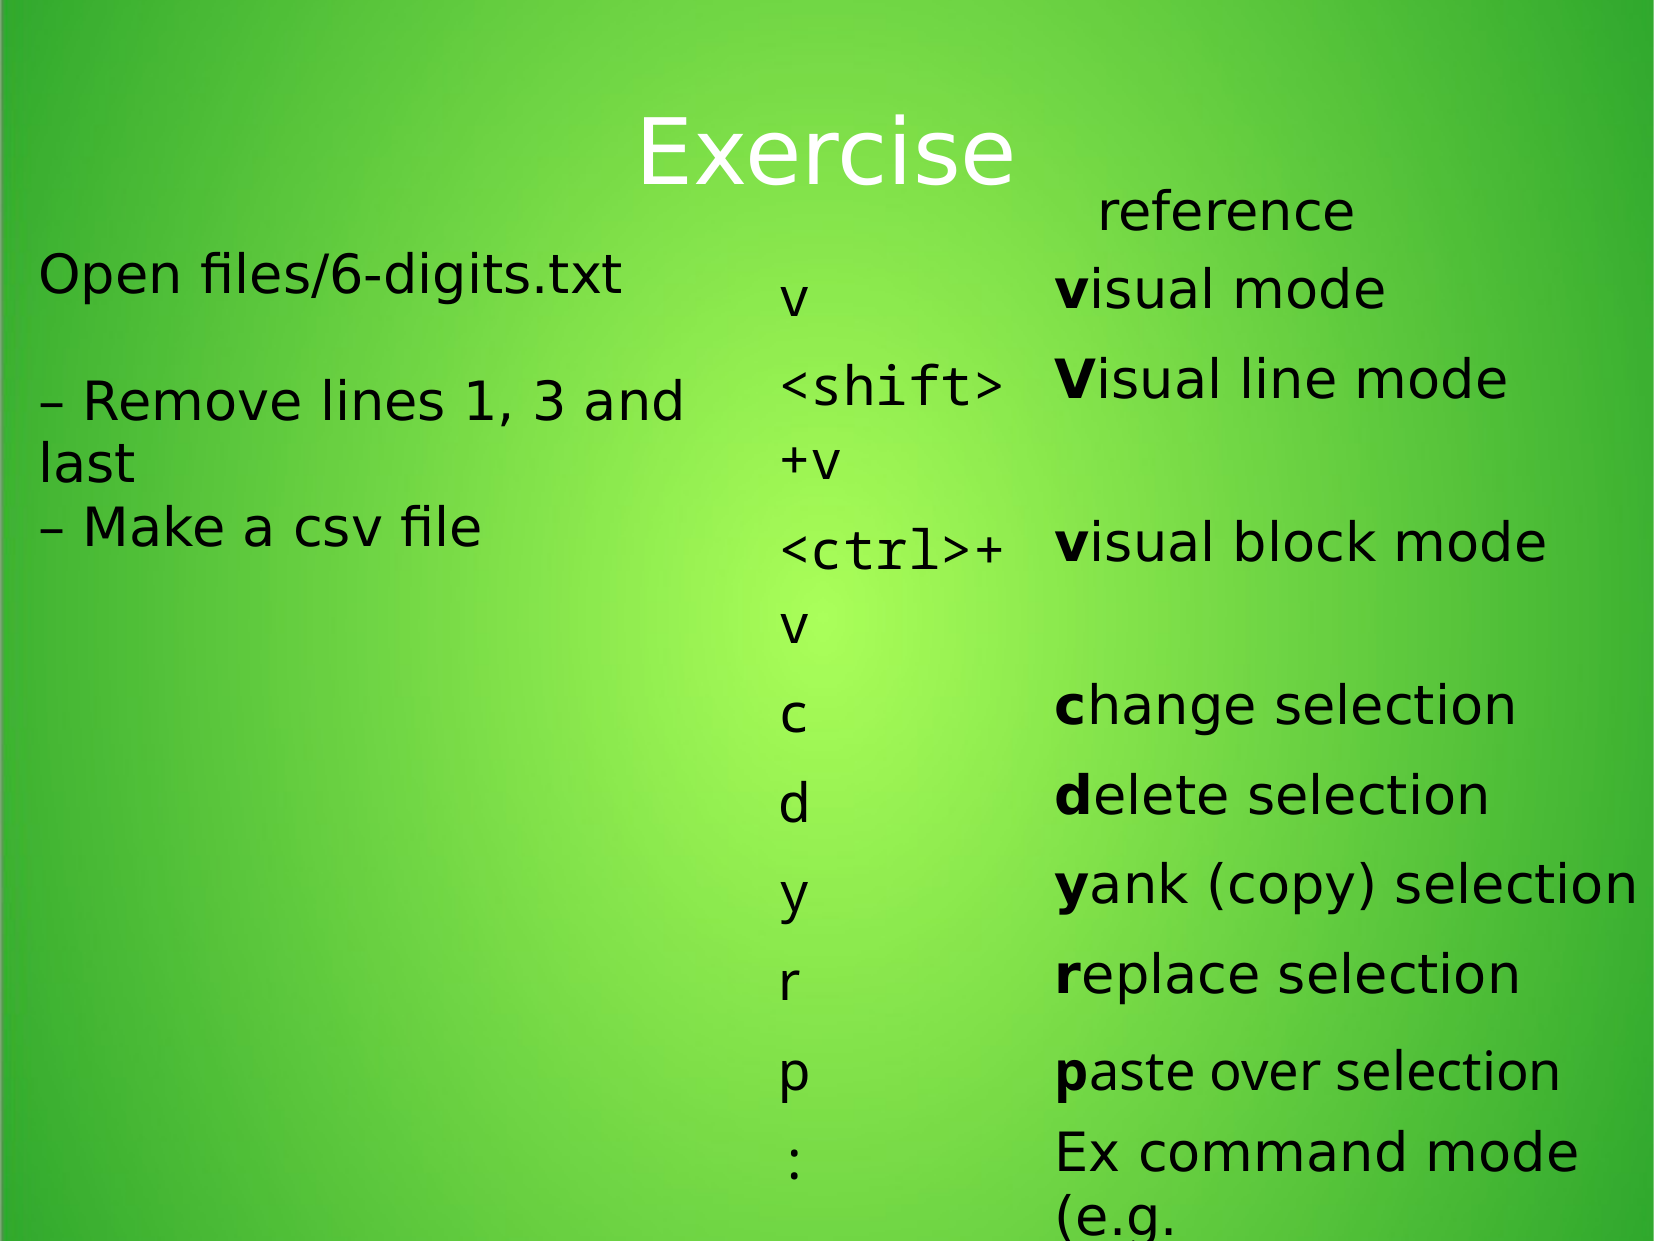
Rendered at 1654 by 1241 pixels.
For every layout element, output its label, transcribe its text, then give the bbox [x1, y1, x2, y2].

table_cell d [763, 756, 1040, 846]
table_cell c [763, 667, 1040, 756]
table_cell <shift>+v [763, 340, 1040, 504]
table_cell visual mode [1040, 251, 1654, 340]
table_cell p [763, 1025, 1040, 1114]
table_cell replace selection [1040, 935, 1654, 1025]
table_cell <ctrl>+v [763, 504, 1040, 667]
table_cell Ex command mode (e.g. :s/search/replace/) [1040, 1114, 1654, 1241]
title Exercise [82, 49, 1571, 236]
table_cell change selection [1040, 667, 1654, 756]
table_cell v [763, 251, 1040, 340]
table_cell paste over selection [1040, 1025, 1654, 1114]
picture [0, 0, 1654, 1241]
table_cell y [763, 846, 1040, 935]
text_box Open files/6-digits.txt – Remove lines 1, 3 and last – Make a csv file [23, 236, 763, 603]
table_cell delete selection [1040, 756, 1654, 846]
table_cell visual block mode [1040, 504, 1654, 667]
table_cell r [763, 935, 1040, 1025]
table_cell : [763, 1114, 1040, 1241]
table_cell yank (copy) selection [1040, 846, 1654, 935]
table_cell Visual line mode [1040, 340, 1654, 504]
table_header reference [763, 172, 1654, 251]
